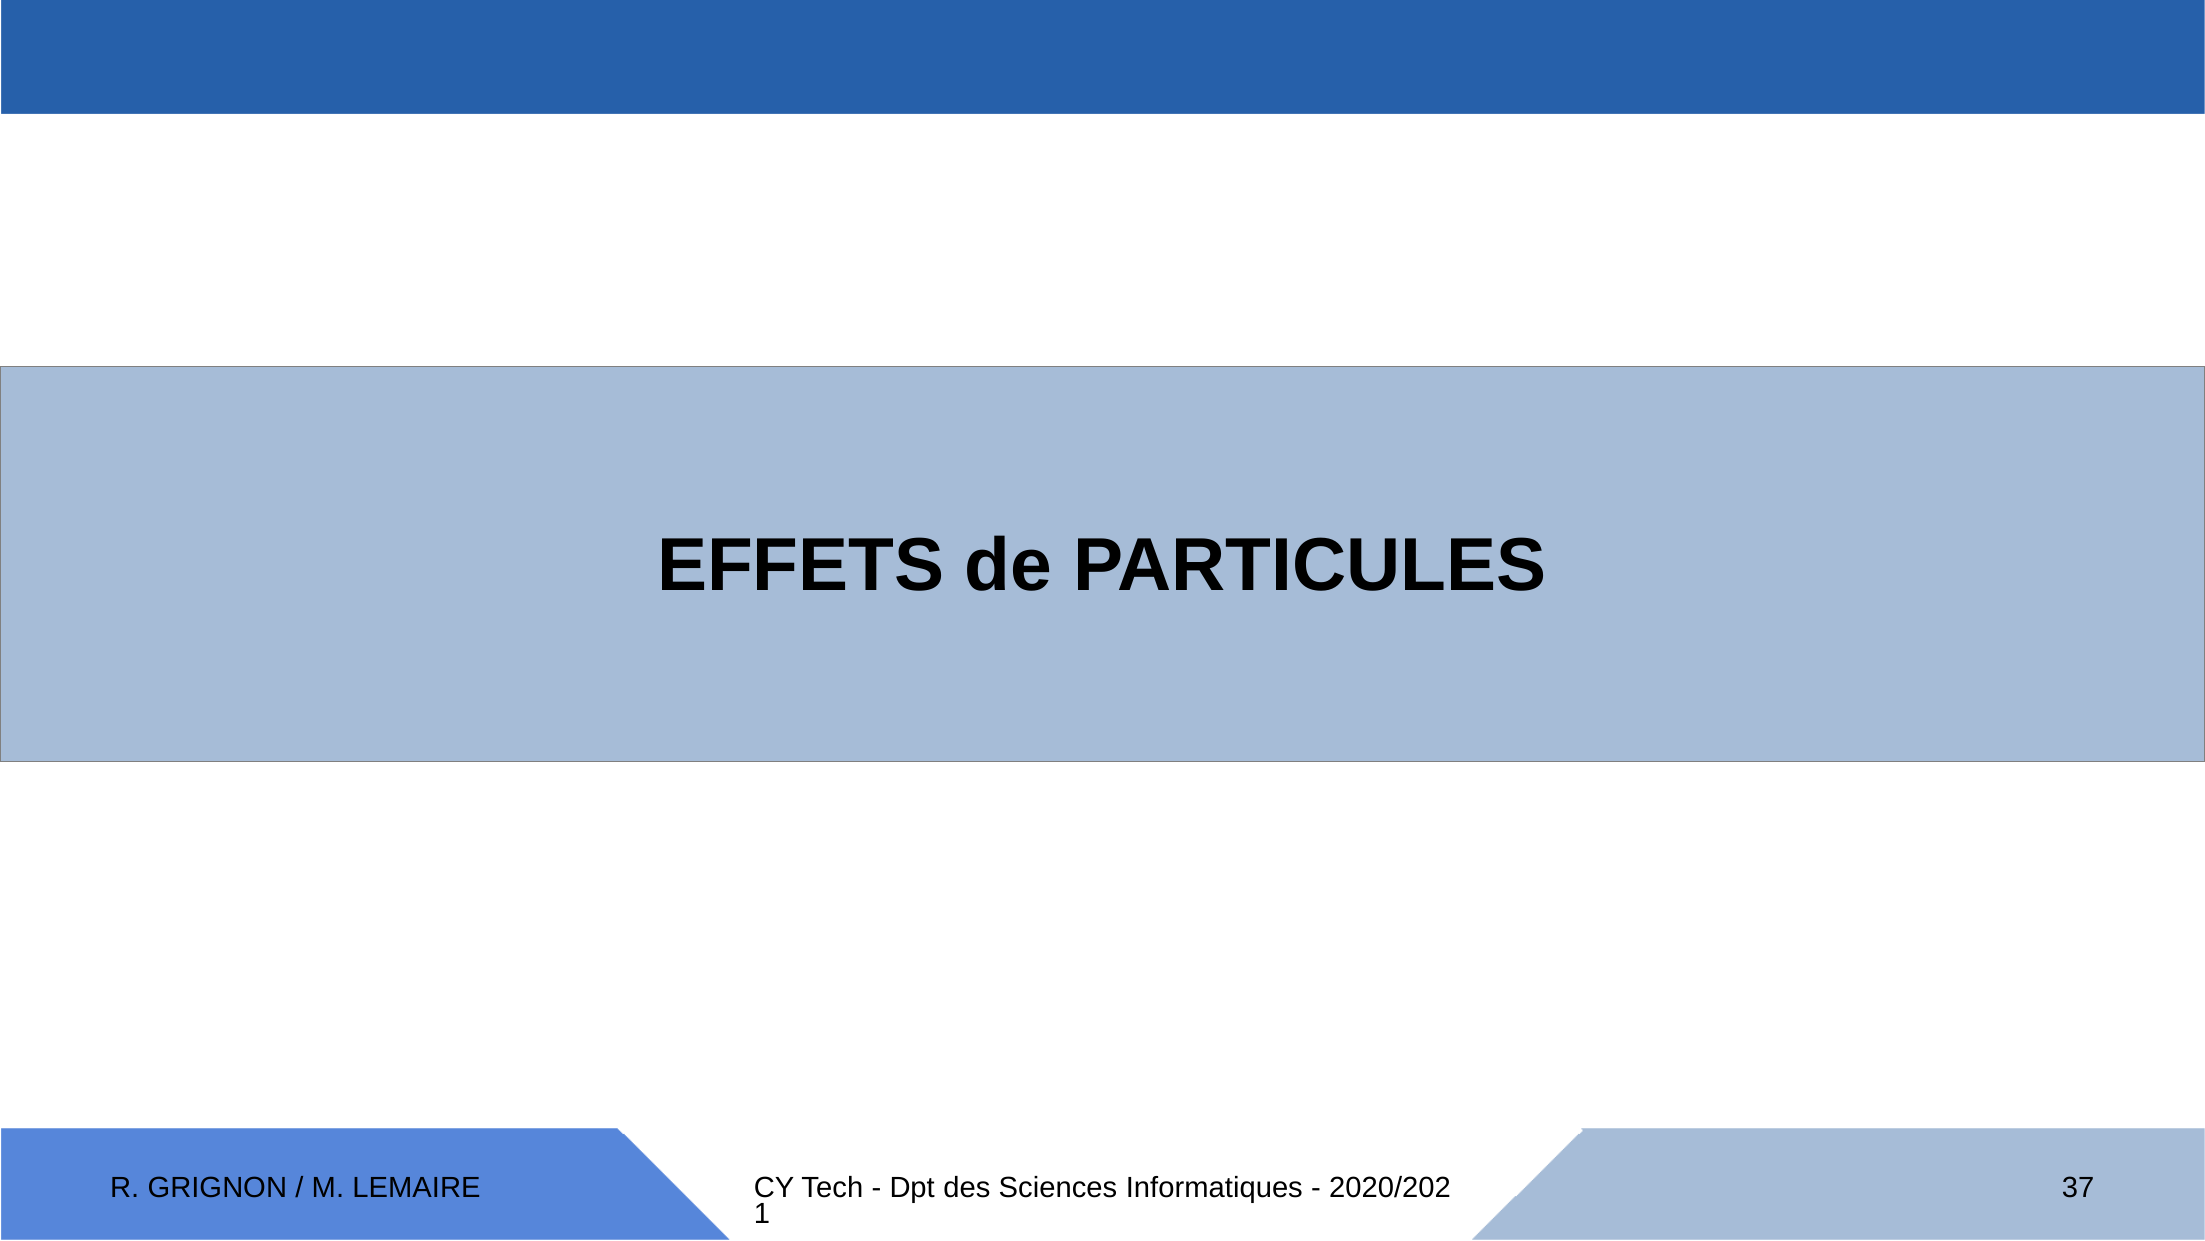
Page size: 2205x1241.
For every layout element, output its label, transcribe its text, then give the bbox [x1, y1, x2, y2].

picture [0, 762, 2205, 1241]
picture [0, 0, 2205, 366]
text_box EFFETS de PARTICULES [0, 366, 2205, 762]
